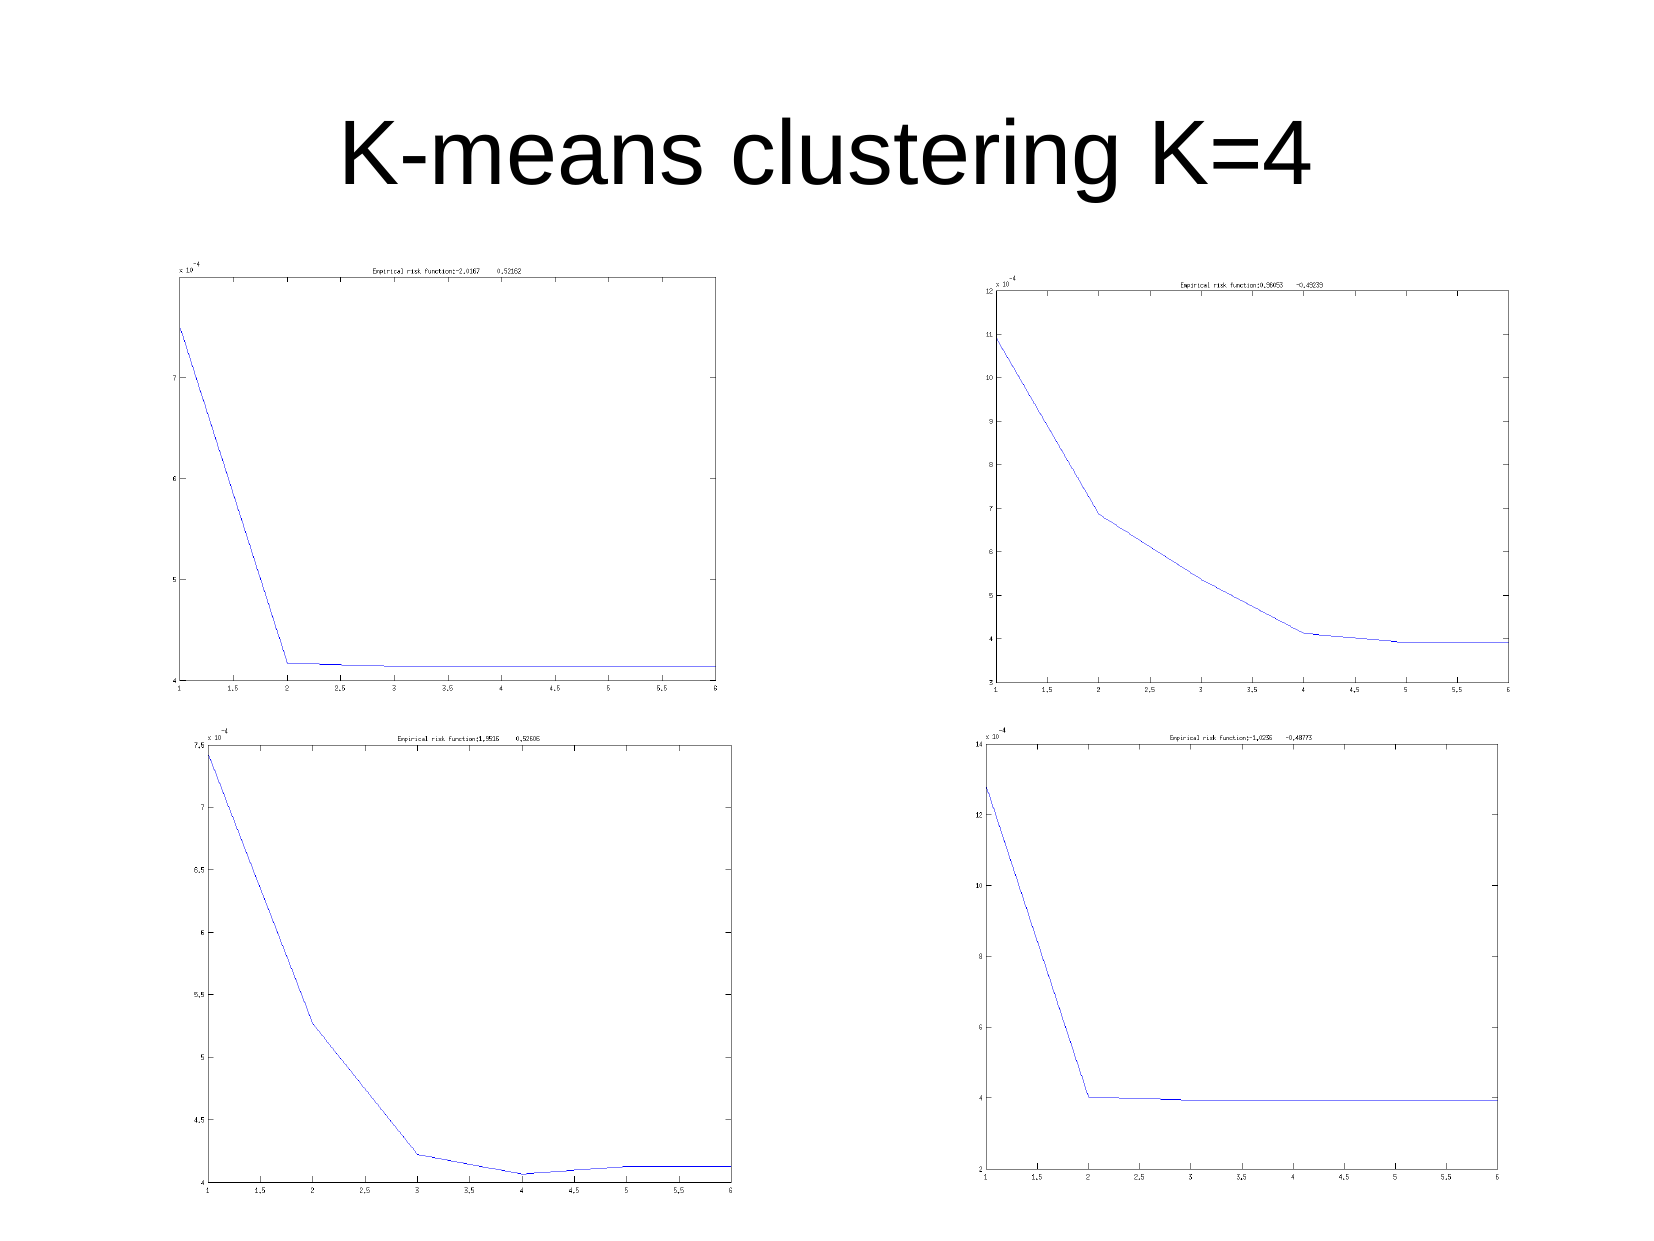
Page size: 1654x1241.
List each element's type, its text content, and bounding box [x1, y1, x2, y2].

title K-means clustering K=4 [82, 49, 1571, 257]
picture [90, 239, 795, 1241]
picture [900, 254, 1571, 1226]
